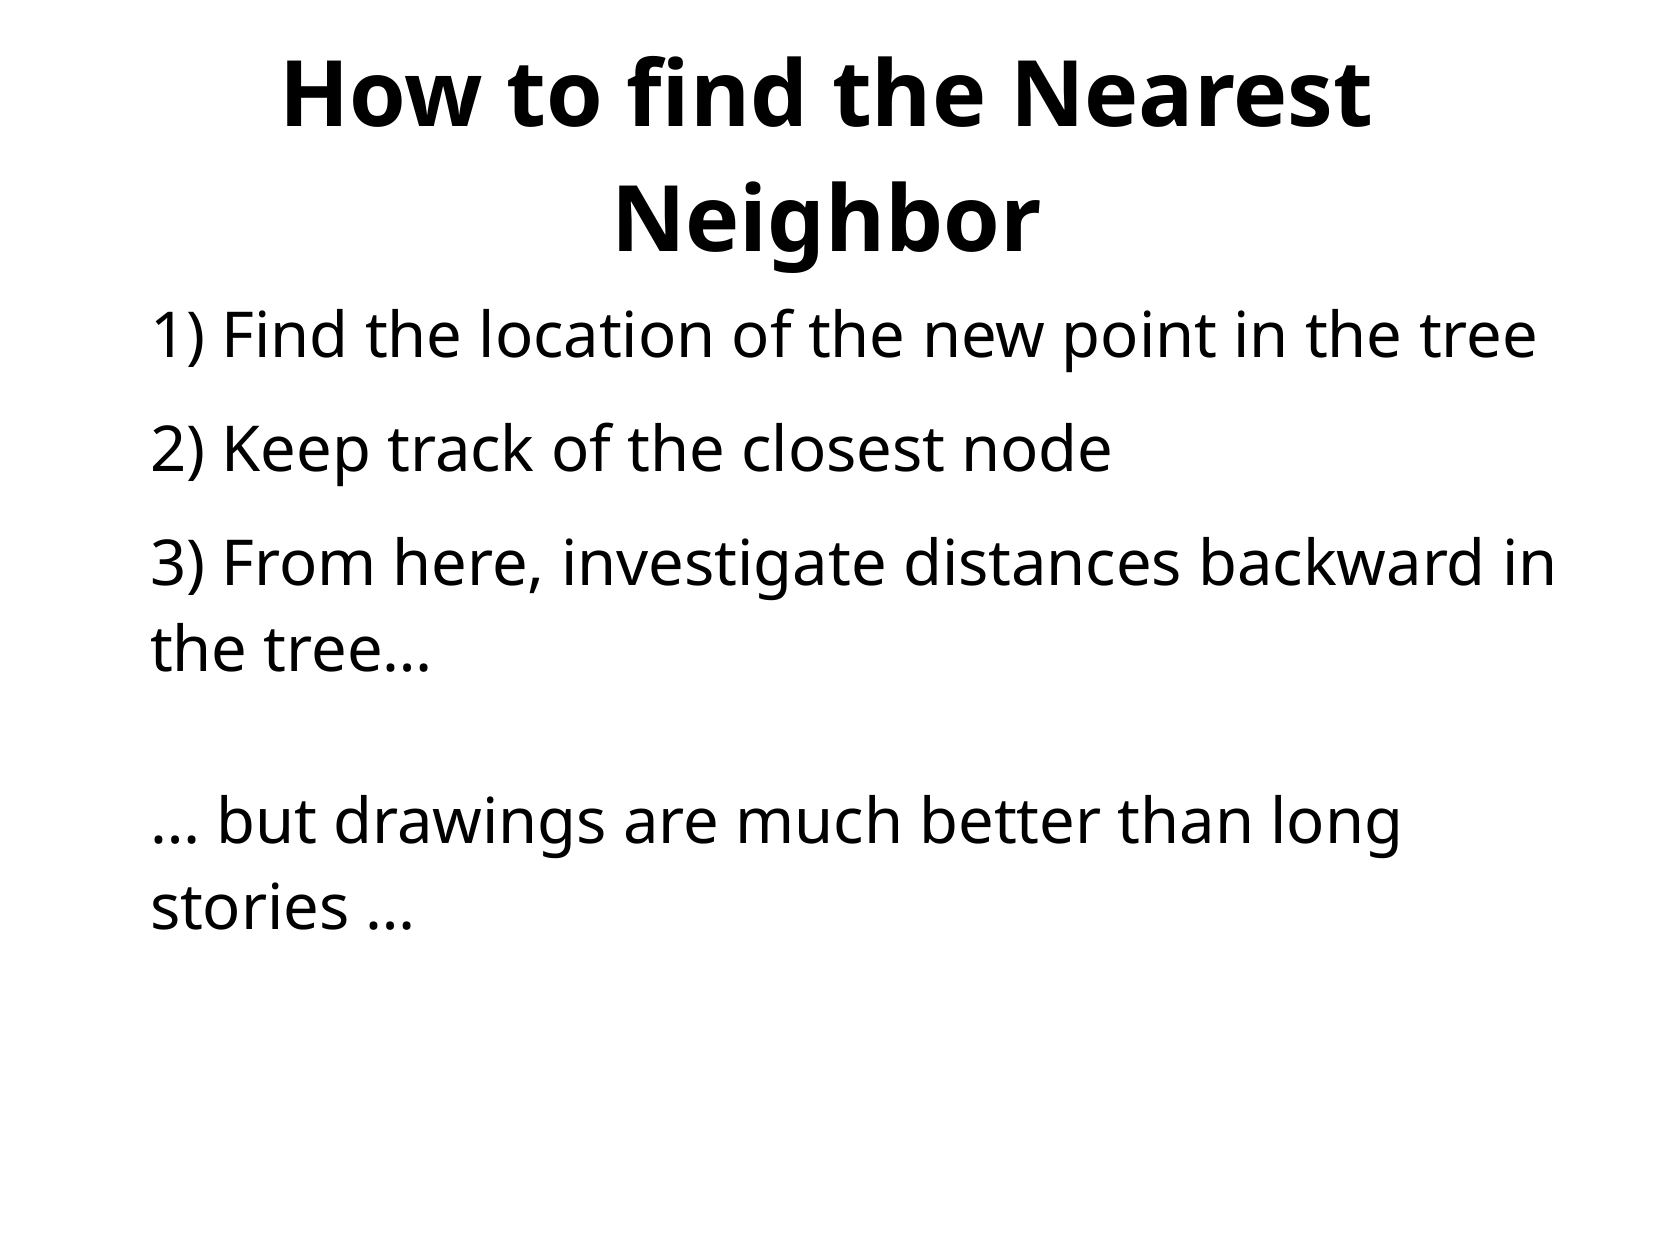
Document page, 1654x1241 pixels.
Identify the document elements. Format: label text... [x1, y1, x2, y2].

list 1) Find the location of the new point in the tree 2) Keep track of the closest node 3) From here, investigate distances backward in the tree… … but drawings are much better than long stories … [82, 290, 1571, 1010]
title How to find the Nearest Neighbor [82, 49, 1571, 257]
